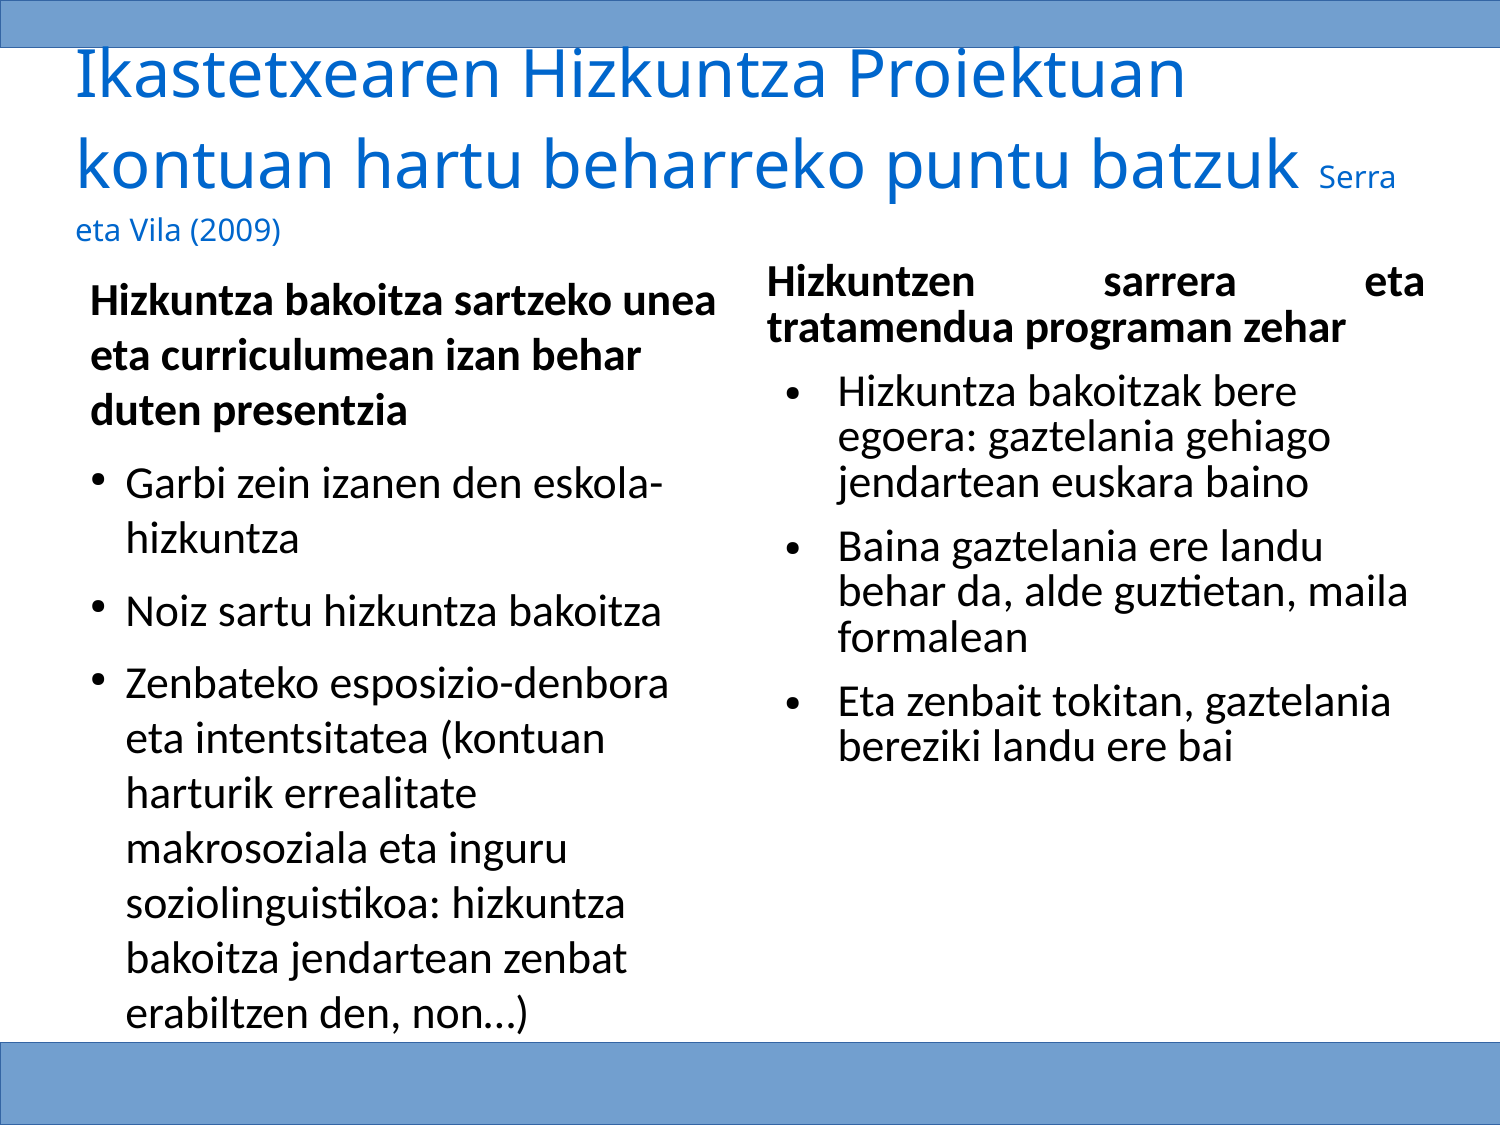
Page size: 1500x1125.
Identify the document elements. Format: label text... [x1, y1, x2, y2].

list Hizkuntzen sarrera eta tratamendua programan zehar Hizkuntza bakoitzak bere egoera: gaztelania gehiago jendartean euskara baino Baina gaztelania ere landu behar da, alde guztietan, maila formalean Eta zenbait tokitan, gaztelania bereziki landu ere bai [766, 262, 1426, 1005]
list Hizkuntza bakoitza sartzeko unea eta curriculumean izan behar duten presentzia Garbi zein izanen den eskola-hizkuntza Noiz sartu hizkuntza bakoitza Zenbateko esposizio-denbora eta intentsitatea (kontuan harturik errealitate makrosoziala eta inguru soziolinguistikoa: hizkuntza bakoitza jendartean zenbat erabiltzen den, non…) [75, 262, 734, 1005]
title Ikastetxearen Hizkuntza Proiektuan kontuan hartu beharreko puntu batzuk Serra eta Vila (2009) [75, 45, 1425, 233]
